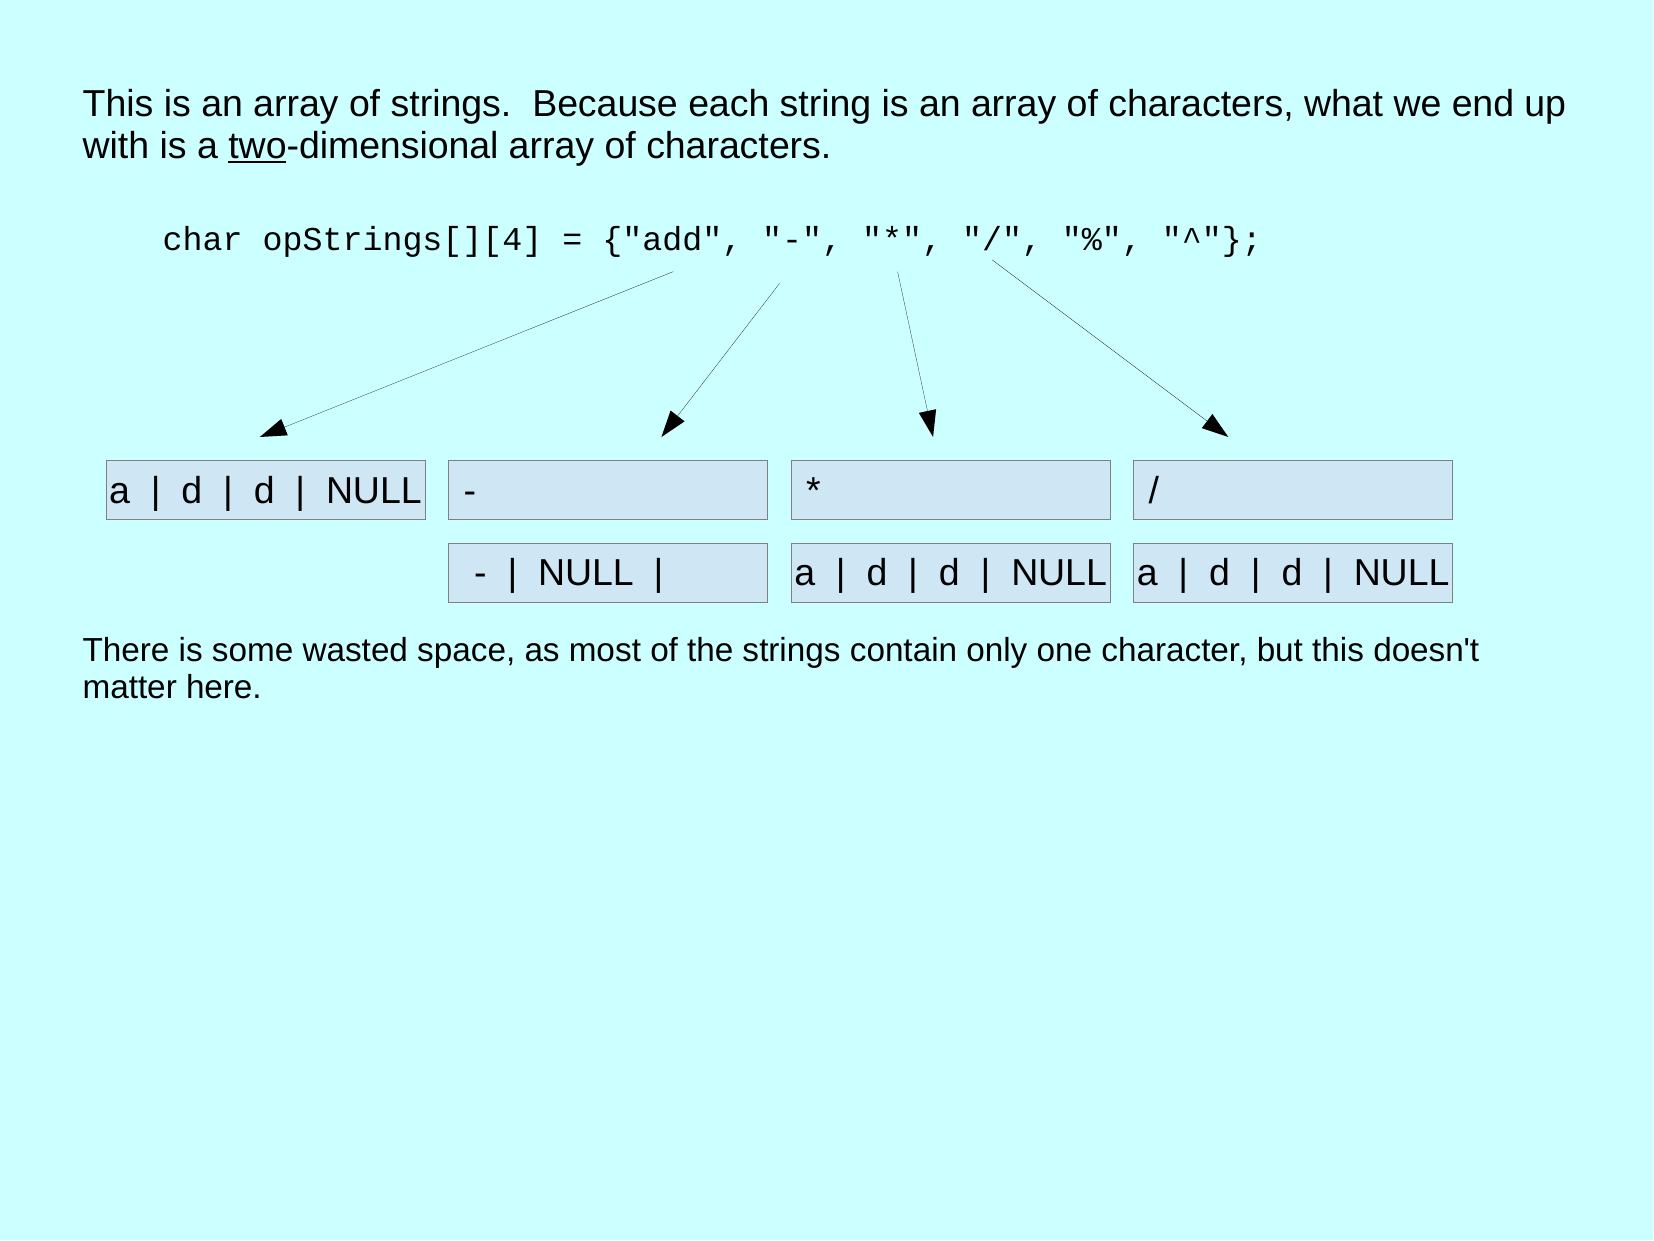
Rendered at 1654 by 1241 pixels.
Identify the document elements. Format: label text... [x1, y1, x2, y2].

text_box * [791, 460, 1111, 520]
text_box a | d | d | NULL [791, 543, 1111, 603]
text_box - | NULL | [448, 543, 768, 603]
text_box / [1133, 460, 1453, 520]
subtitle This is an array of strings. Because each string is an array of characters, what we end up with is a two-dimensional array of characters. char opStrings[][4] = {"add", "-", "*", "/", "%", "^"}; There is some wasted space, as most of the strings contain only one character, but this doesn't matter here. [82, 82, 1583, 1158]
text_box - [448, 460, 768, 520]
text_box a | d | d | NULL [1133, 543, 1453, 603]
text_box a | d | d | NULL [106, 460, 426, 520]
